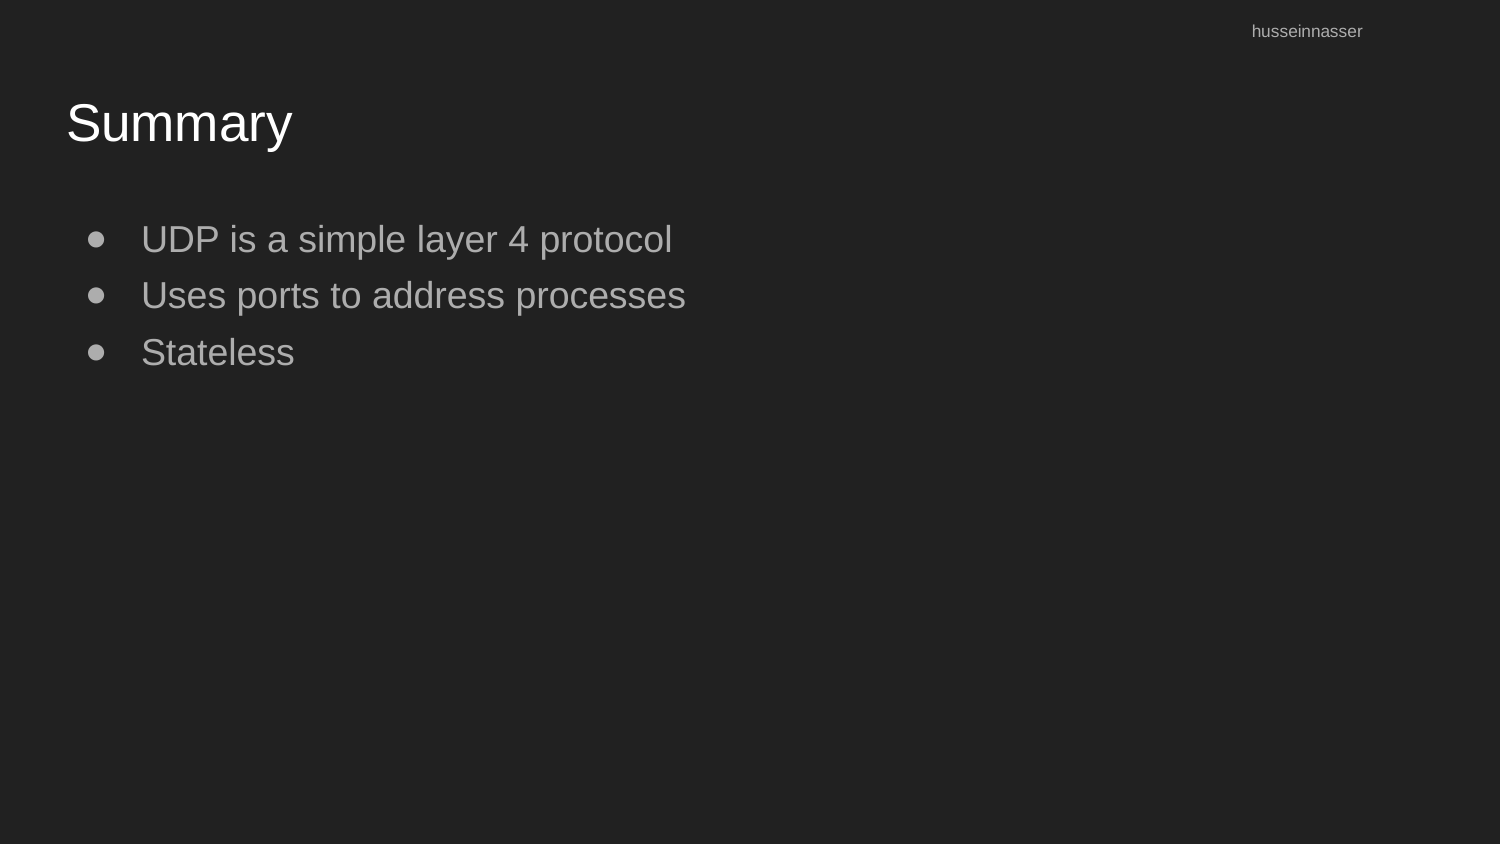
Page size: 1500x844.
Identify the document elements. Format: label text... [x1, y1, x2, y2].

title Summary [51, 72, 1449, 167]
subtitle husseinnasser [1236, 11, 1492, 53]
list UDP is a simple layer 4 protocol Uses ports to address processes Stateless [51, 189, 1449, 750]
